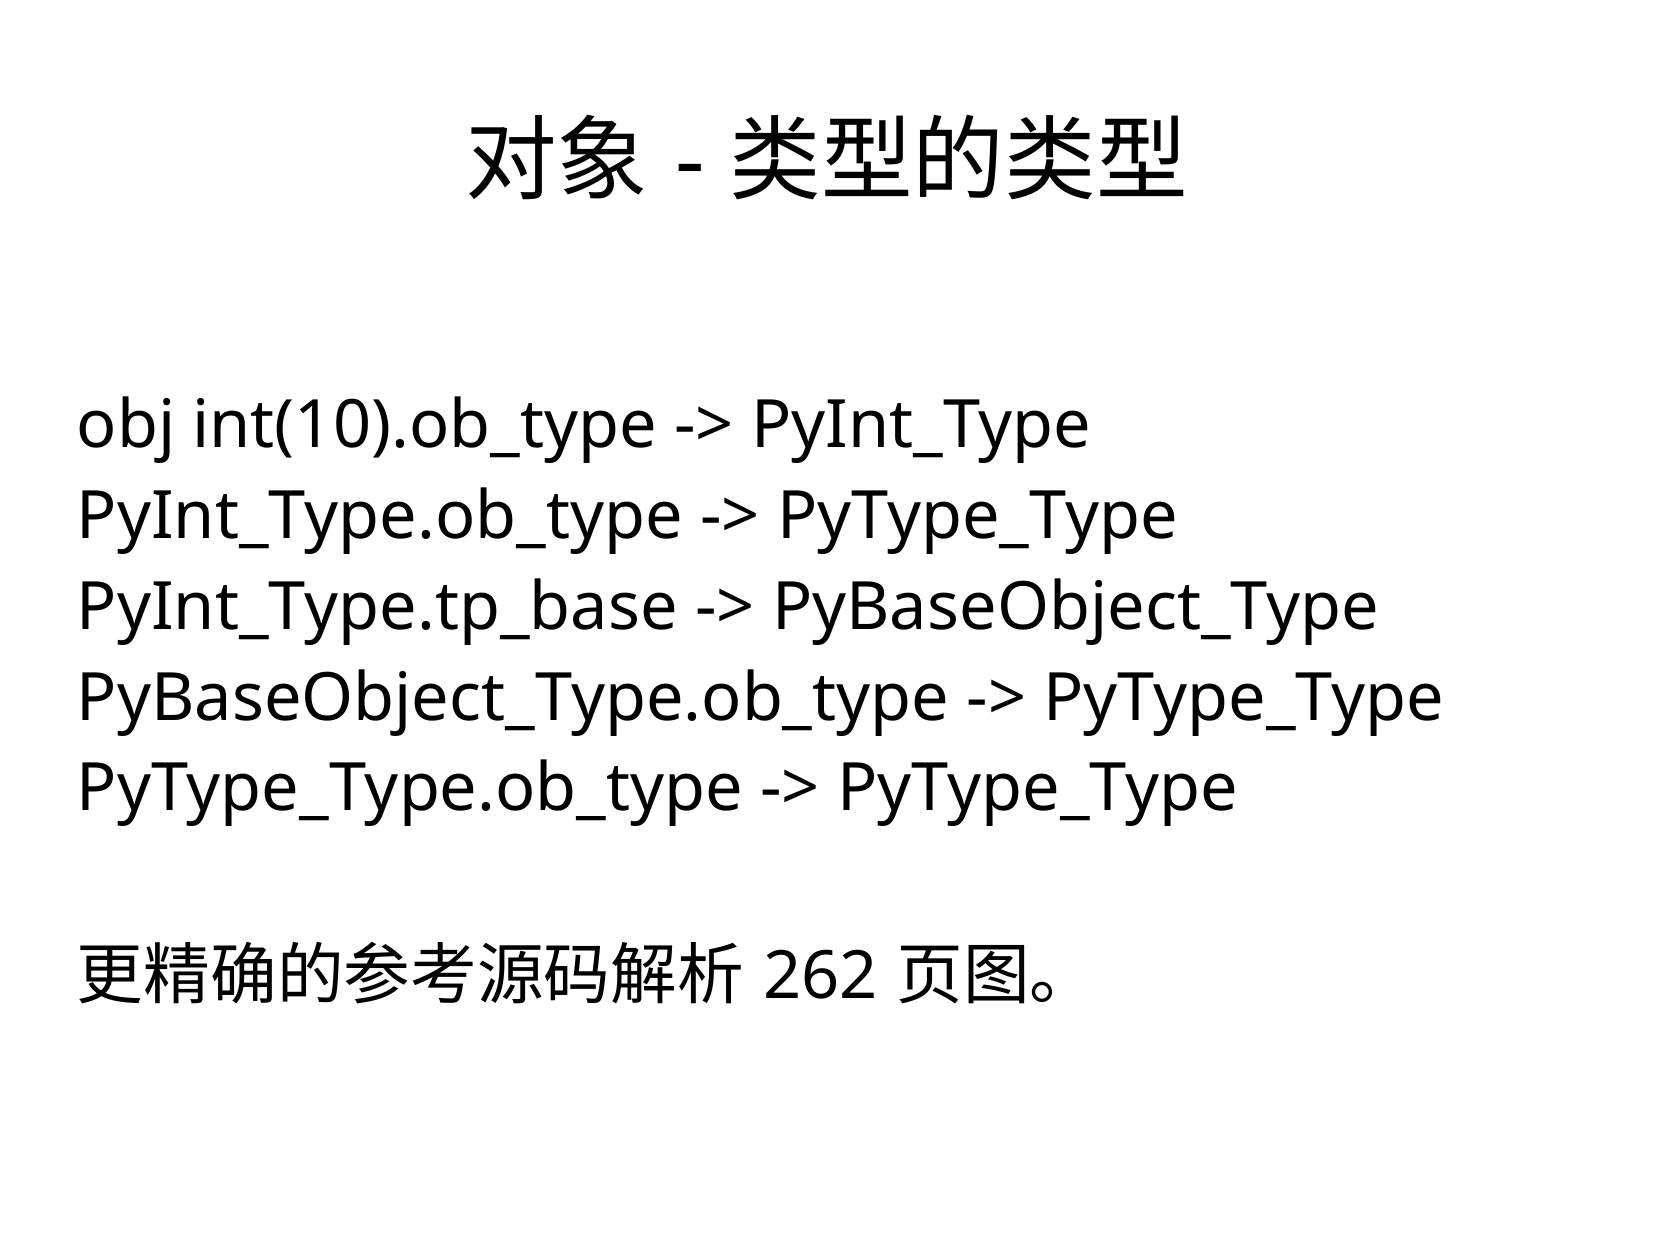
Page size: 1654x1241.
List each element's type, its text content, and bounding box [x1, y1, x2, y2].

title 对象-类型的类型 [82, 56, 1571, 250]
subtitle obj int(10).ob_type -> PyInt_Type PyInt_Type.ob_type -> PyType_Type PyInt_Type.tp_base -> PyBaseObject_Type PyBaseObject_Type.ob_type -> PyType_Type PyType_Type.ob_type -> PyType_Type 更精确的参考源码解析262页图。 [76, 295, 1565, 1099]
